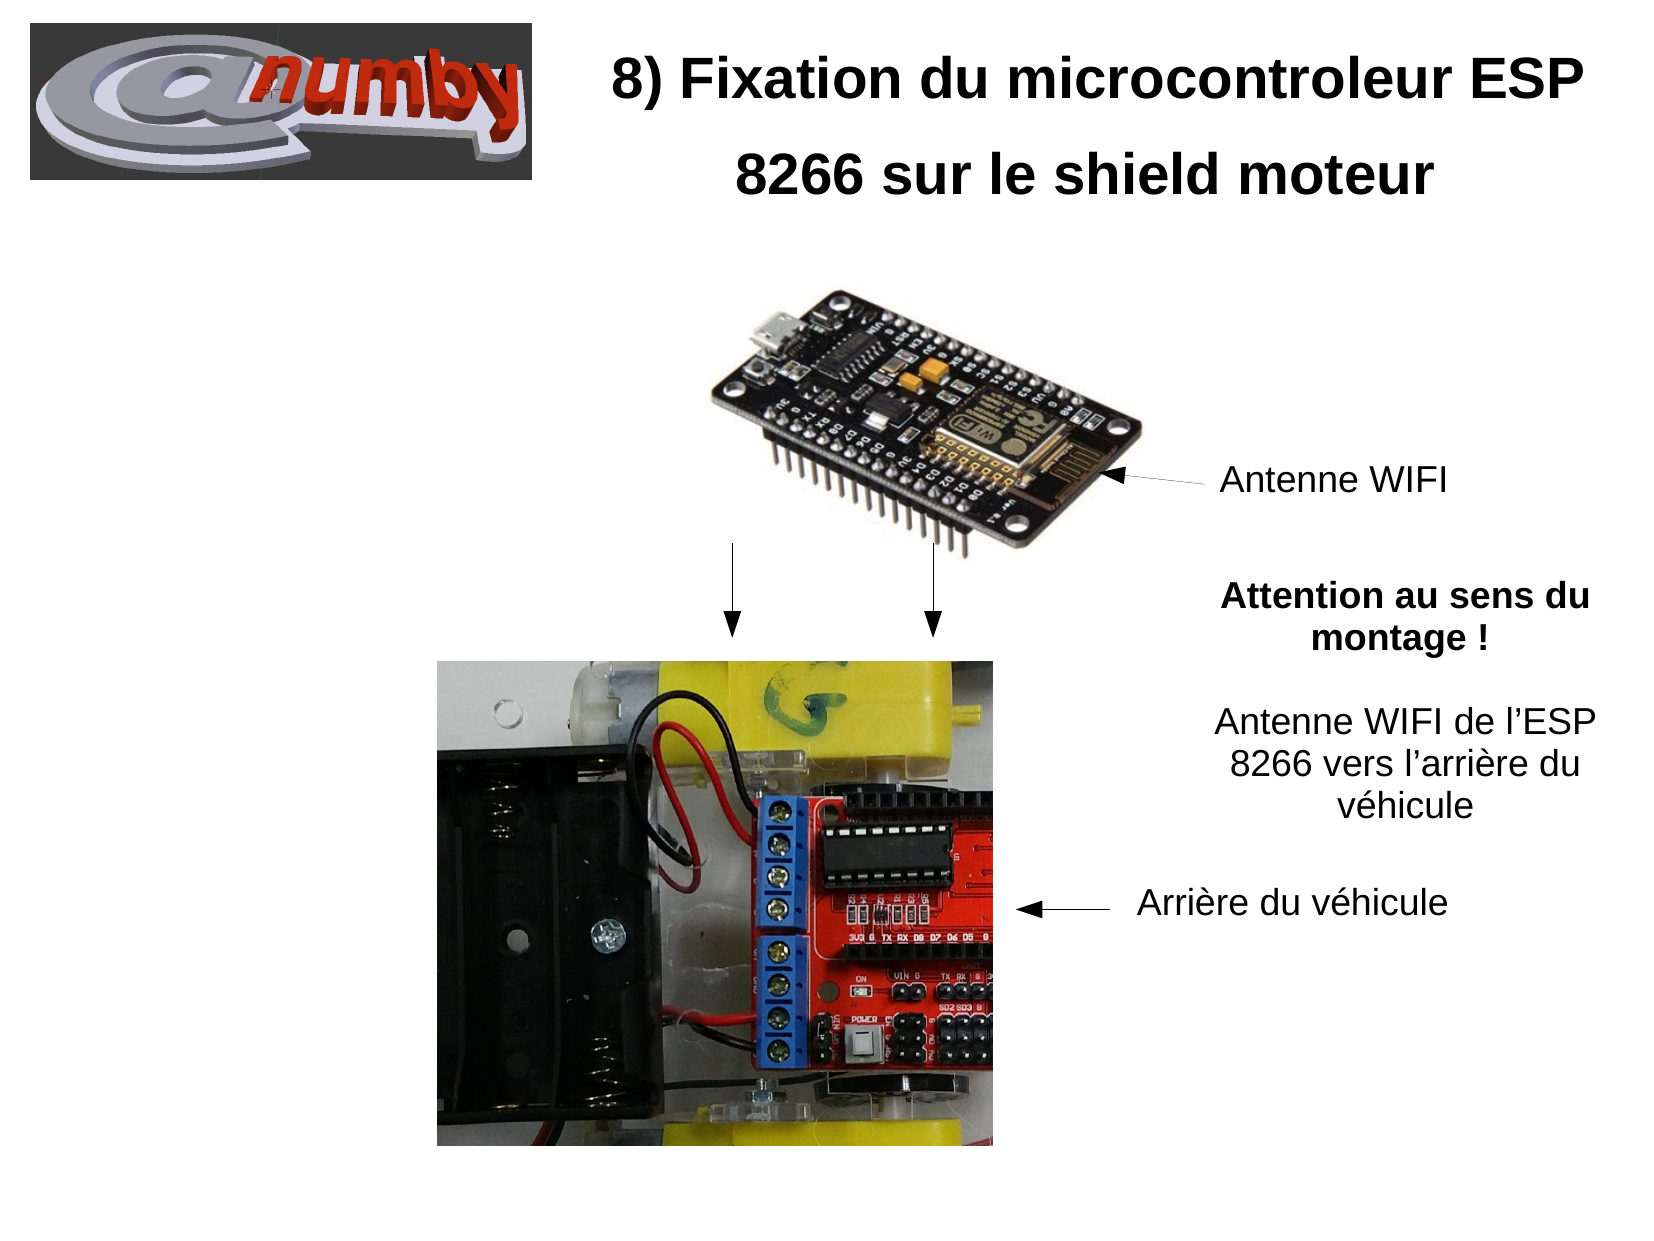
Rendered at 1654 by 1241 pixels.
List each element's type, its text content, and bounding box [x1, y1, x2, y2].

text_box Attention au sens du montage ! Antenne WIFI de l’ESP 8266 vers l’arrière du véhicule [1192, 566, 1619, 834]
text_box Antenne WIFI [1204, 451, 1512, 508]
picture [437, 661, 993, 1146]
picture [30, 23, 532, 180]
text_box Arrière du véhicule [1122, 874, 1512, 969]
title 8) Fixation du microcontroleur ESP 8266 sur le shield moteur [555, 26, 1642, 234]
picture [708, 212, 1146, 650]
